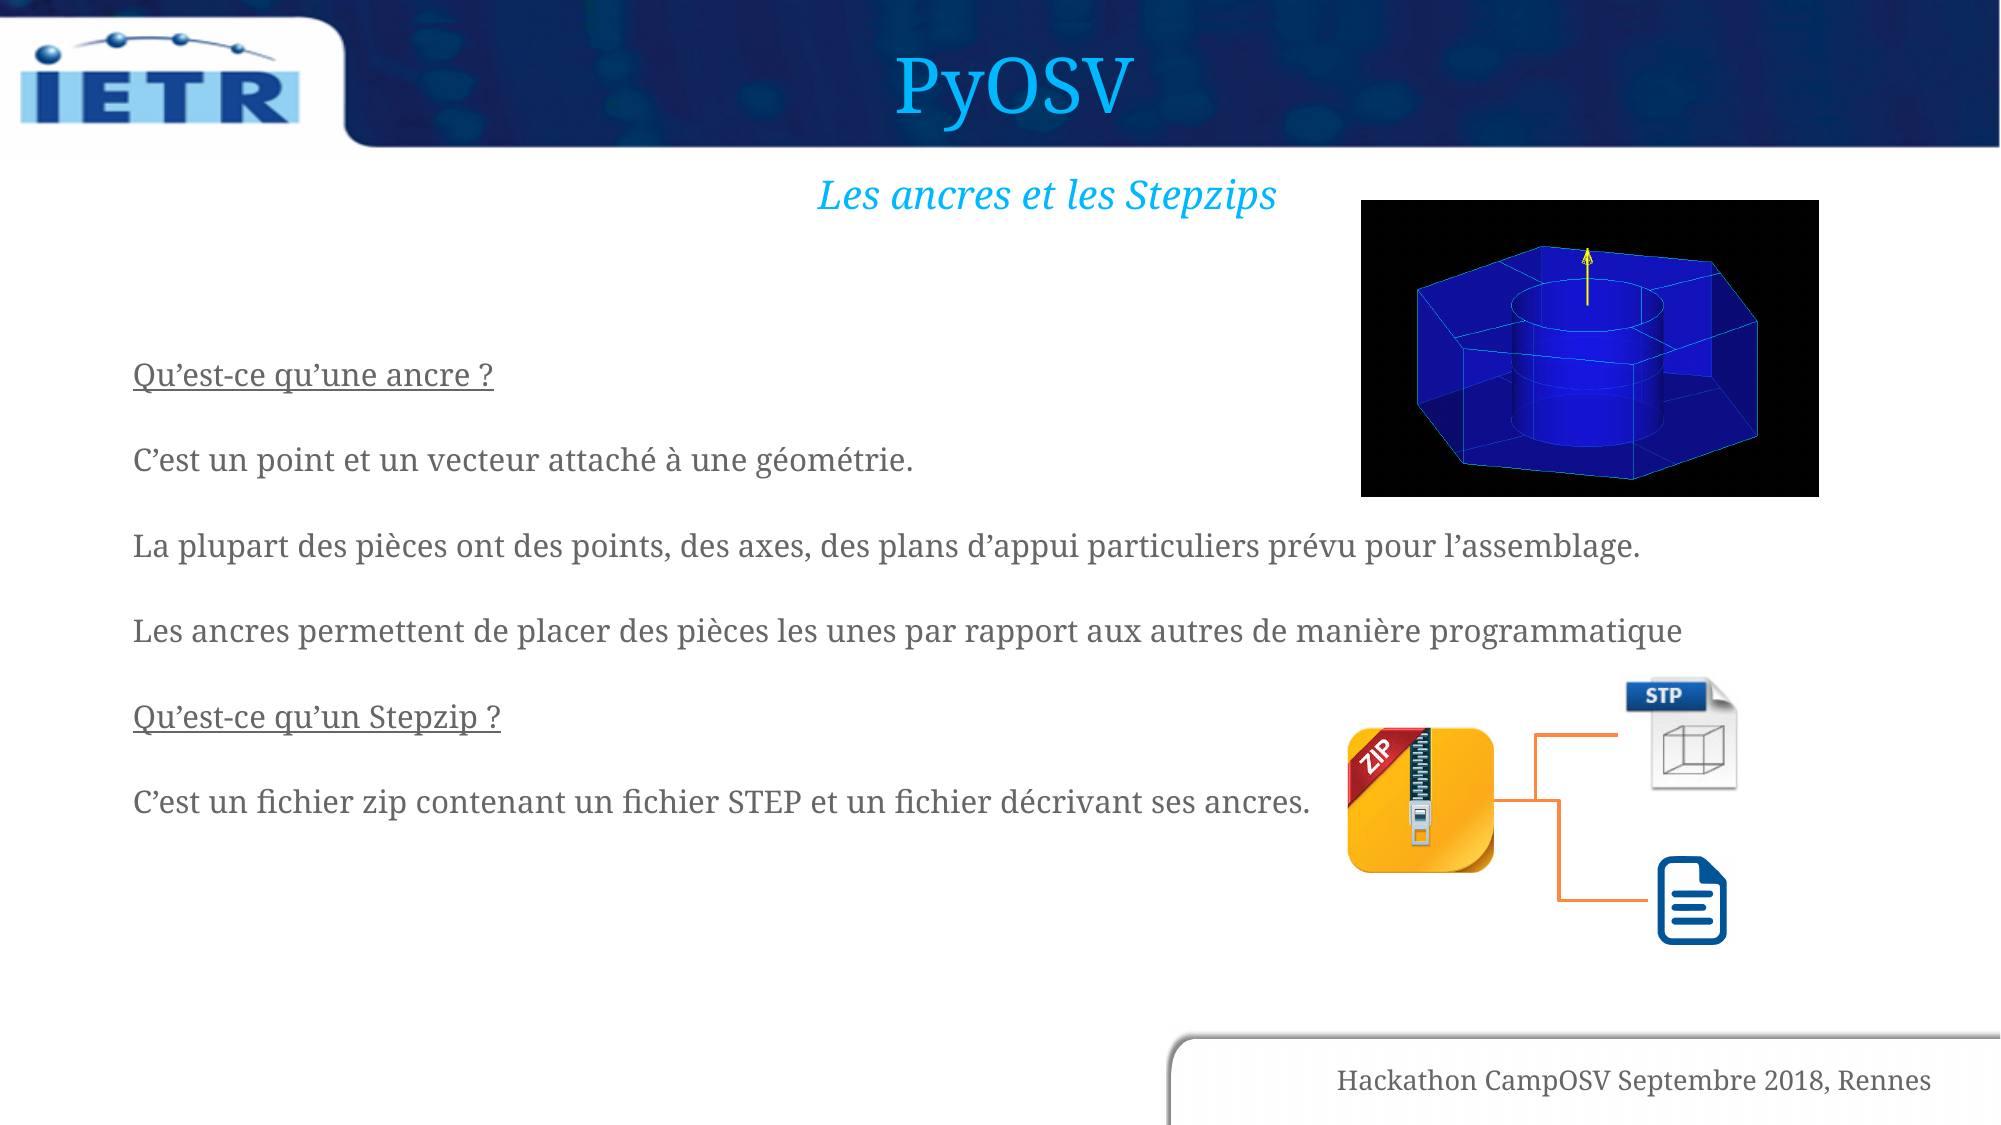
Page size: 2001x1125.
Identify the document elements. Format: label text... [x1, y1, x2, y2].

picture [1166, 1024, 2001, 1125]
text_box Hackathon CampOSV Septembre 2018, Rennes [1322, 1054, 1914, 1106]
text_box PyOSV [879, 23, 1156, 143]
picture [1618, 673, 1751, 797]
picture [1361, 200, 1819, 497]
picture [1346, 726, 1495, 875]
picture [1647, 856, 1737, 945]
picture [0, 0, 2000, 165]
text_box Qu’est-ce qu’une ancre ? C’est un point et un vecteur attaché à une géométrie. La plupart des pièces ont des points, des axes, des plans d’appui particuliers prévu pour l’assemblage. Les ancres permettent de placer des pièces les unes par rapport aux autres de manière programmatique Qu’est-ce qu’un Stepzip ? C’est un fichier zip contenant un fichier STEP et un fichier décrivant ses ancres. [118, 259, 1867, 985]
text_box Les ancres et les Stepzips [803, 159, 1230, 253]
